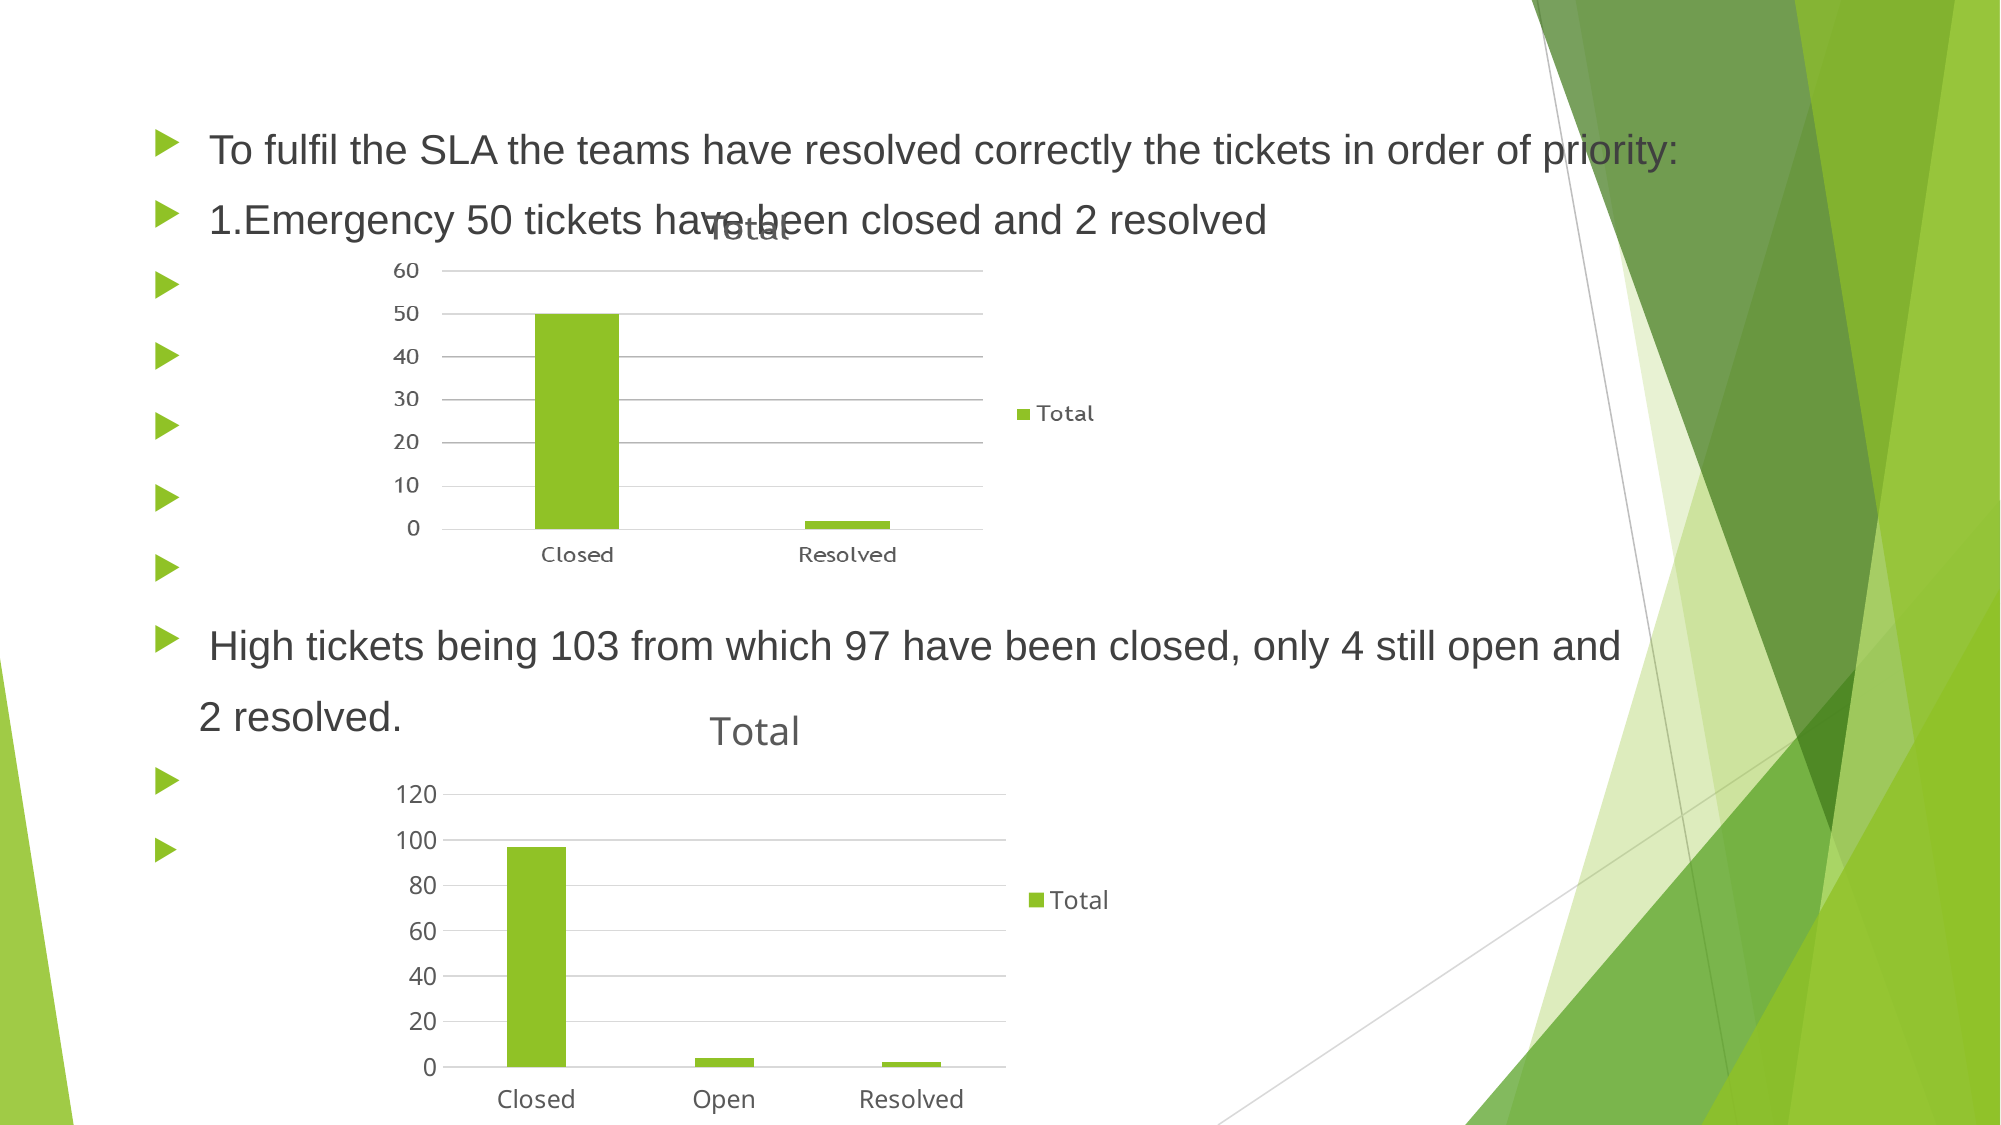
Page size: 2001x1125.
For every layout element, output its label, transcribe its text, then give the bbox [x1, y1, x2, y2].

picture [379, 195, 1116, 579]
list To fulfil the SLA the teams have resolved correctly the tickets in order of priority: 1.Emergency 50 tickets have been closed and 2 resolved High tickets being 103 from which 97 have been closed, only 4 still open and 2 resolved. [137, 114, 1863, 993]
chart [379, 675, 1130, 1125]
